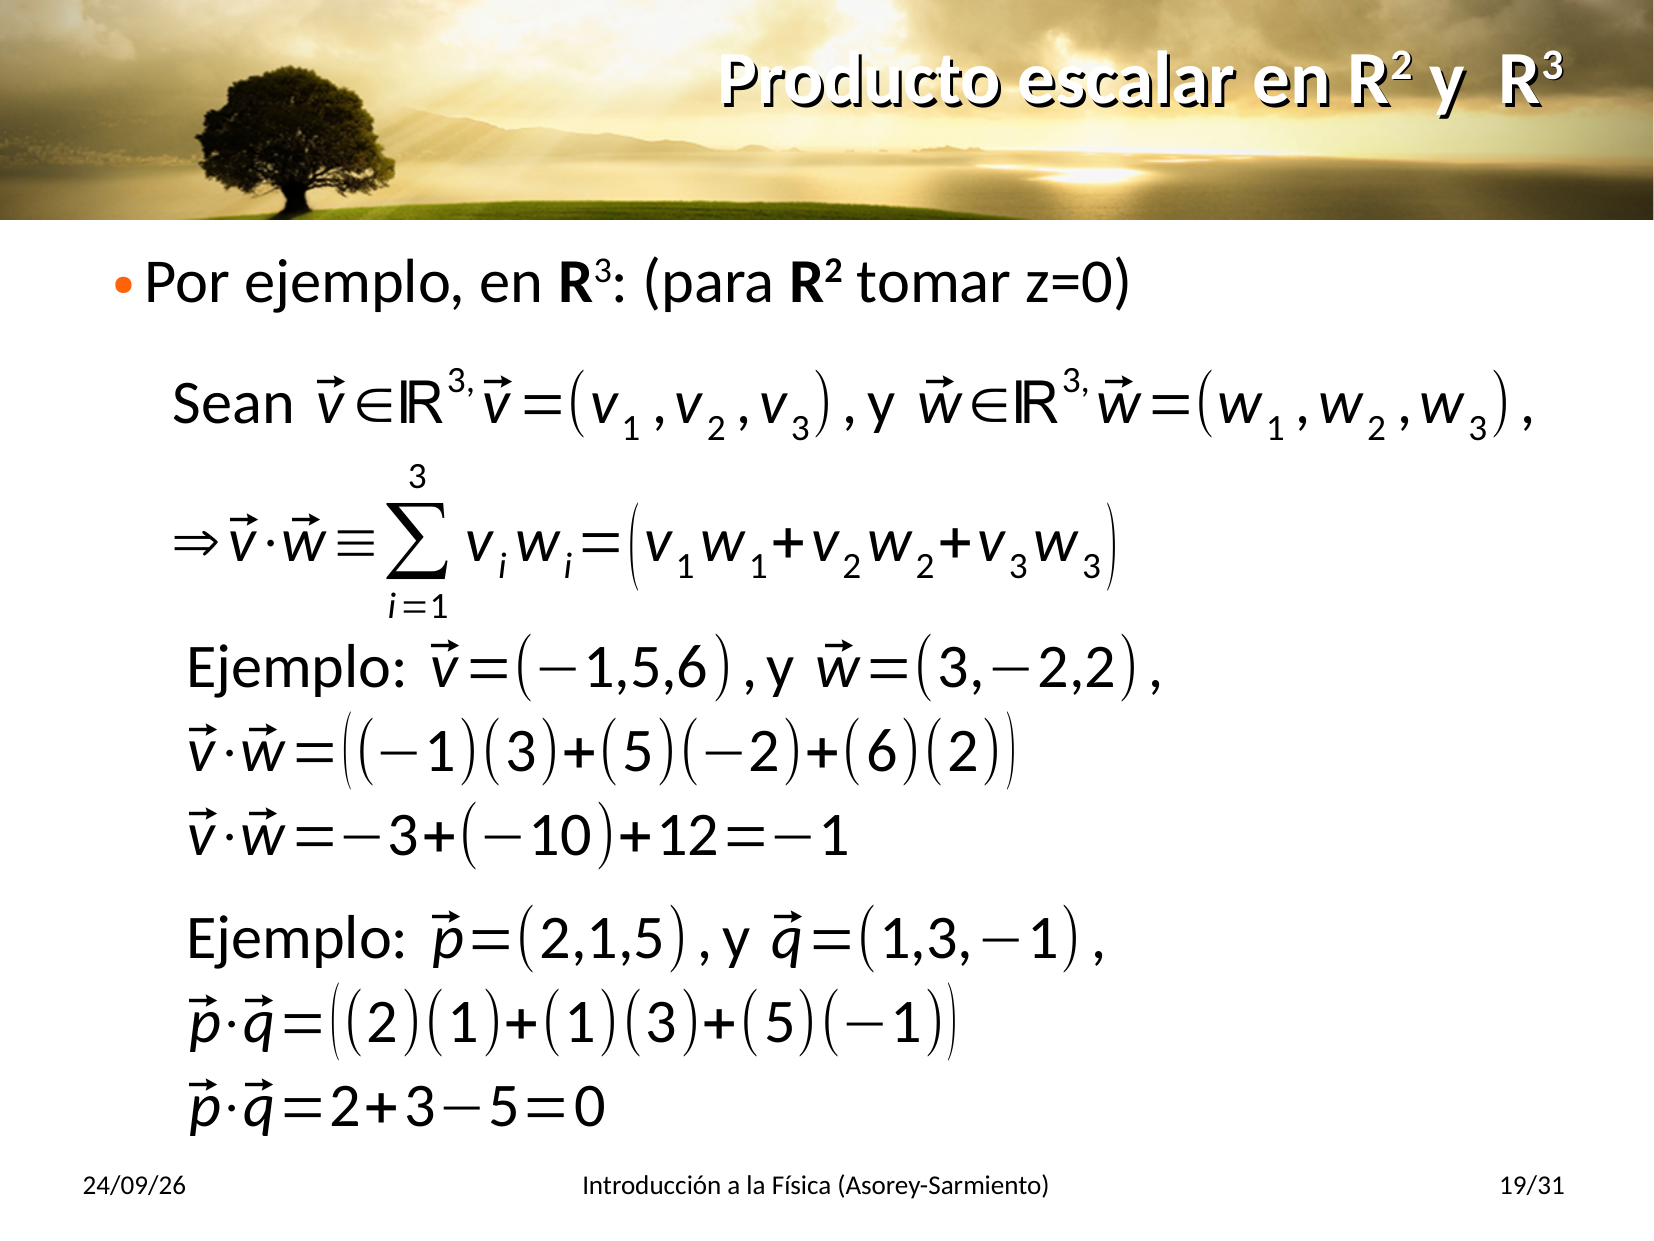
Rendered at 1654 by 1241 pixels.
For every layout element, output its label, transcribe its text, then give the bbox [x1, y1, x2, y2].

chart [180, 900, 1114, 1144]
picture [0, 0, 1654, 220]
title Producto escalar en R2 y R3 [75, 19, 1564, 151]
chart [165, 356, 1543, 874]
list Por ejemplo, en R3: (para R2 tomar z=0) [82, 255, 1571, 1156]
